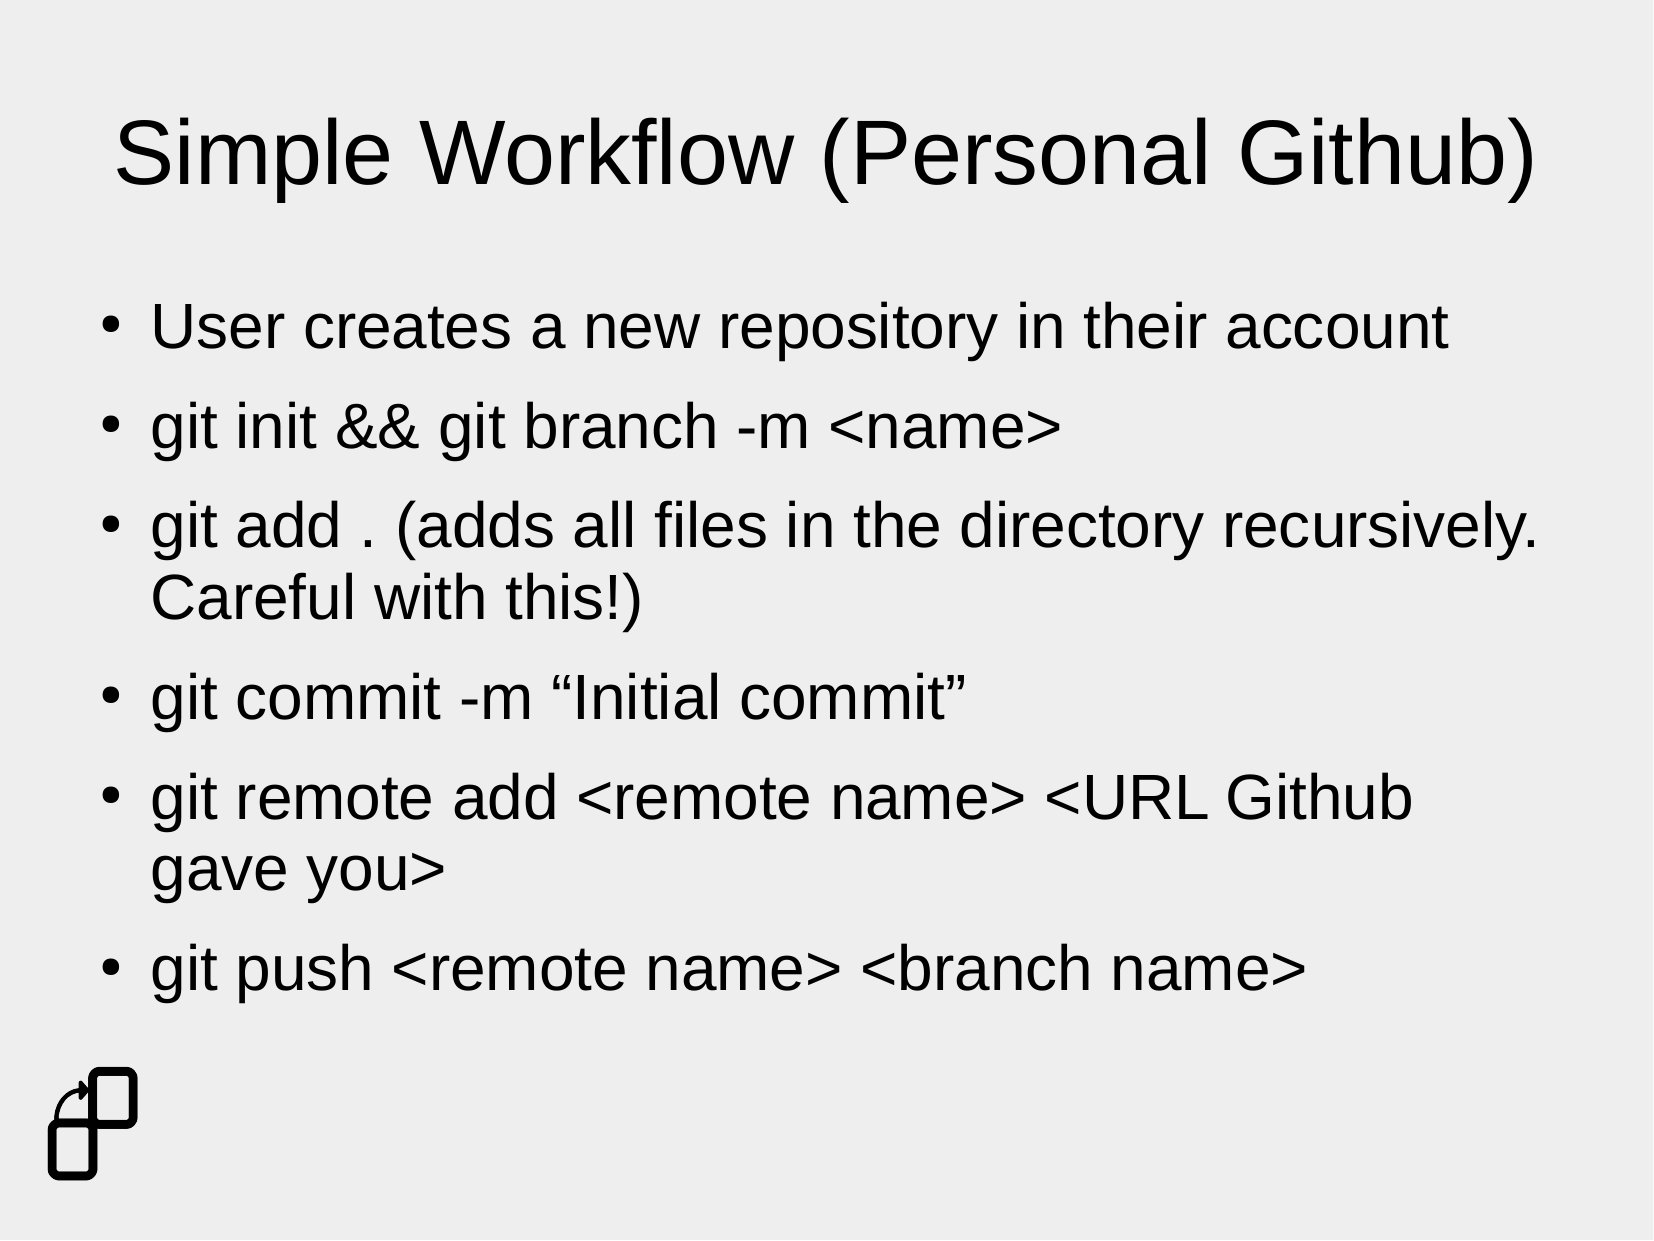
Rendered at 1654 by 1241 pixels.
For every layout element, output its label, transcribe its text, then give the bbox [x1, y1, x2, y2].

picture [30, 1062, 153, 1186]
title Simple Workflow (Personal Github) [82, 49, 1571, 257]
list User creates a new repository in their account git init && git branch -m <name> git add . (adds all files in the directory recursively. Careful with this!) git commit -m “Initial commit” git remote add <remote name> <URL Github gave you> git push <remote name> <branch name> [82, 290, 1571, 1010]
